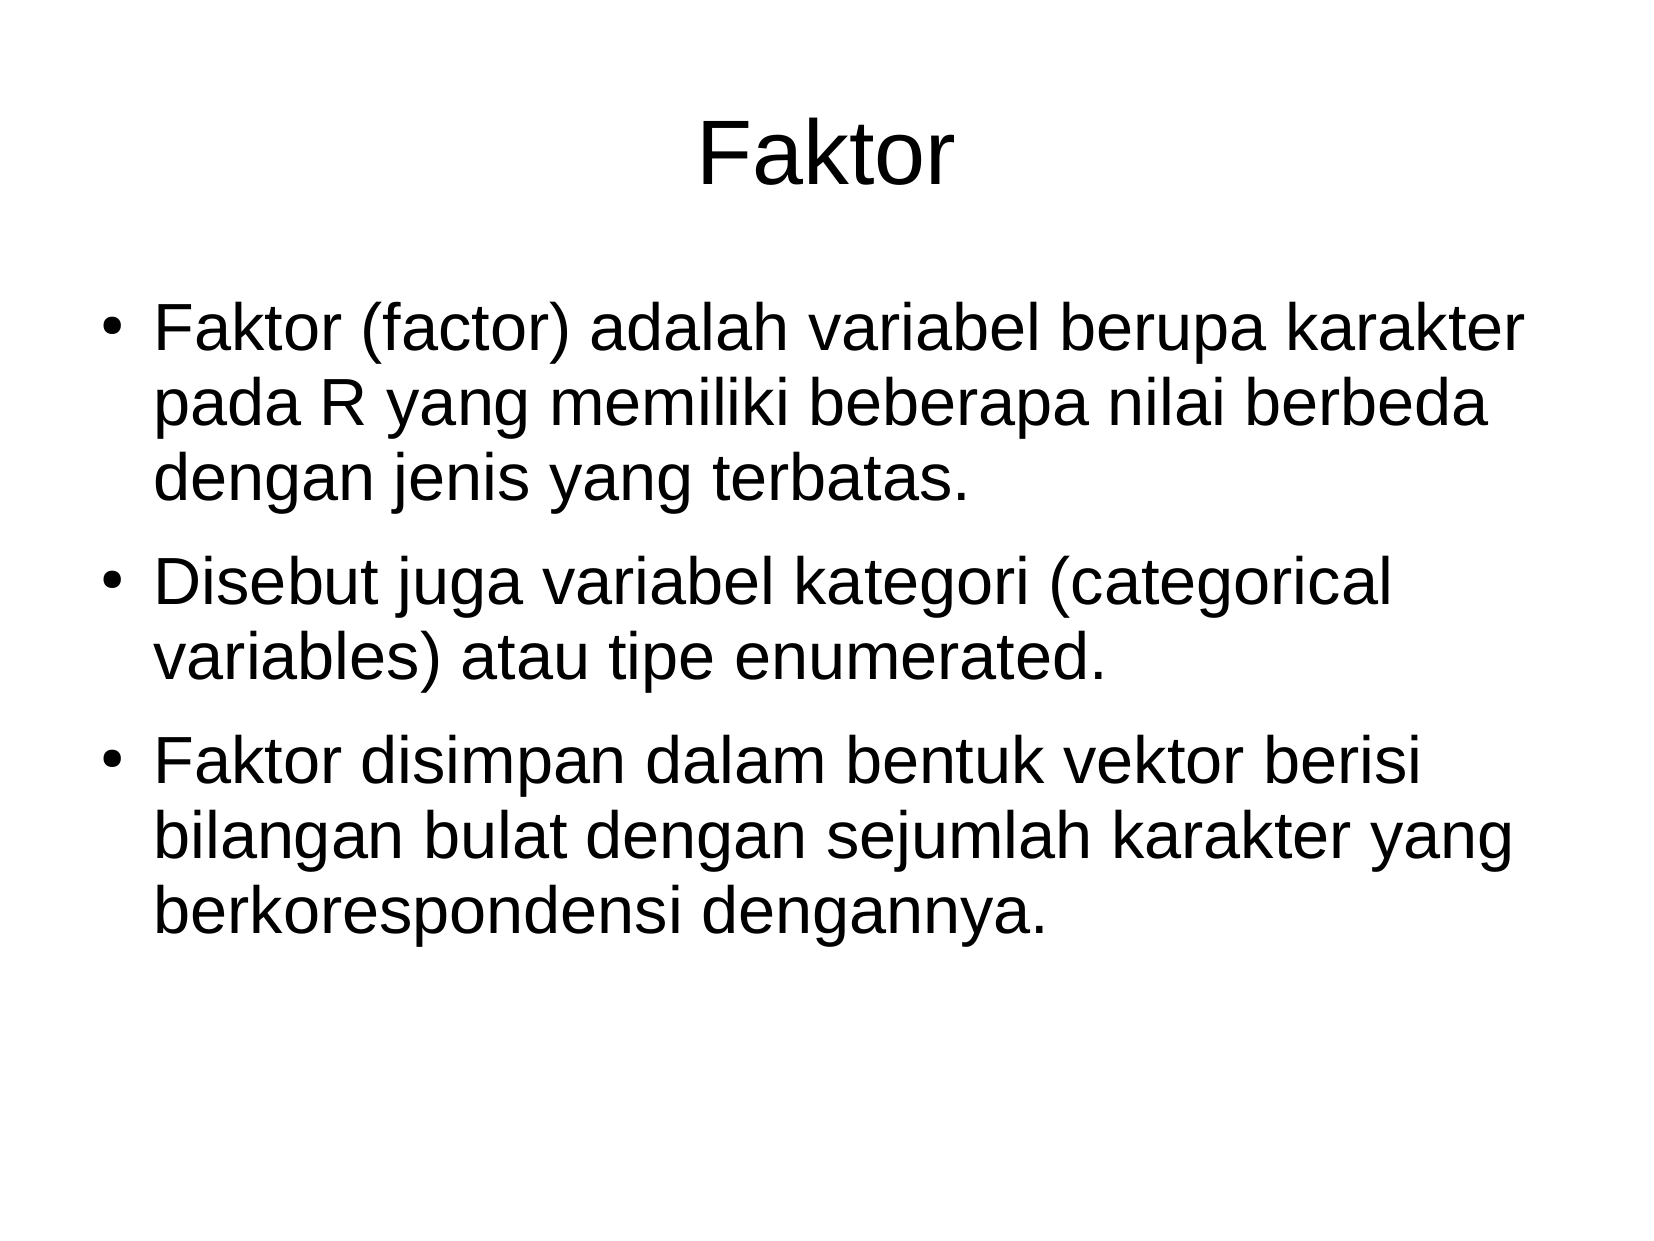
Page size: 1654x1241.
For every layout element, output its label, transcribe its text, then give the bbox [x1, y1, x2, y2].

title Faktor [82, 49, 1571, 257]
list Faktor (factor) adalah variabel berupa karakter pada R yang memiliki beberapa nilai berbeda dengan jenis yang terbatas. Disebut juga variabel kategori (categorical variables) atau tipe enumerated. Faktor disimpan dalam bentuk vektor berisi bilangan bulat dengan sejumlah karakter yang berkorespondensi dengannya. [82, 290, 1571, 1010]
